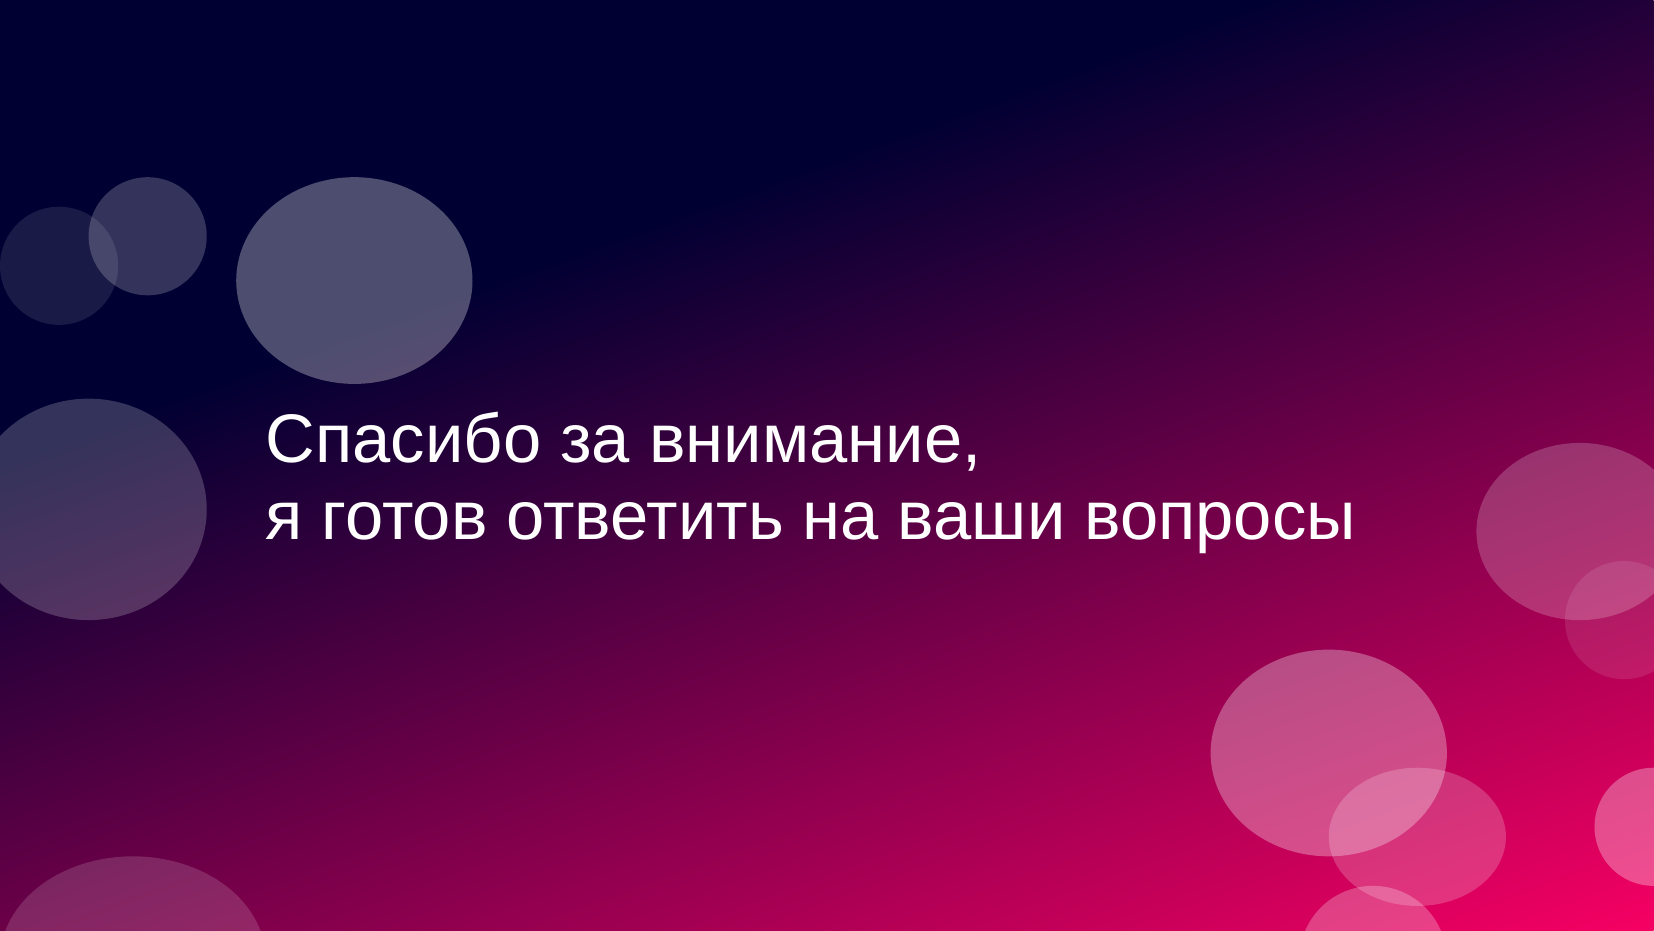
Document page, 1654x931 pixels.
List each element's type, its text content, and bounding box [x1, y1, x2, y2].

title Спасибо за внимание, я готов ответить на ваши вопросы [265, 323, 1388, 631]
